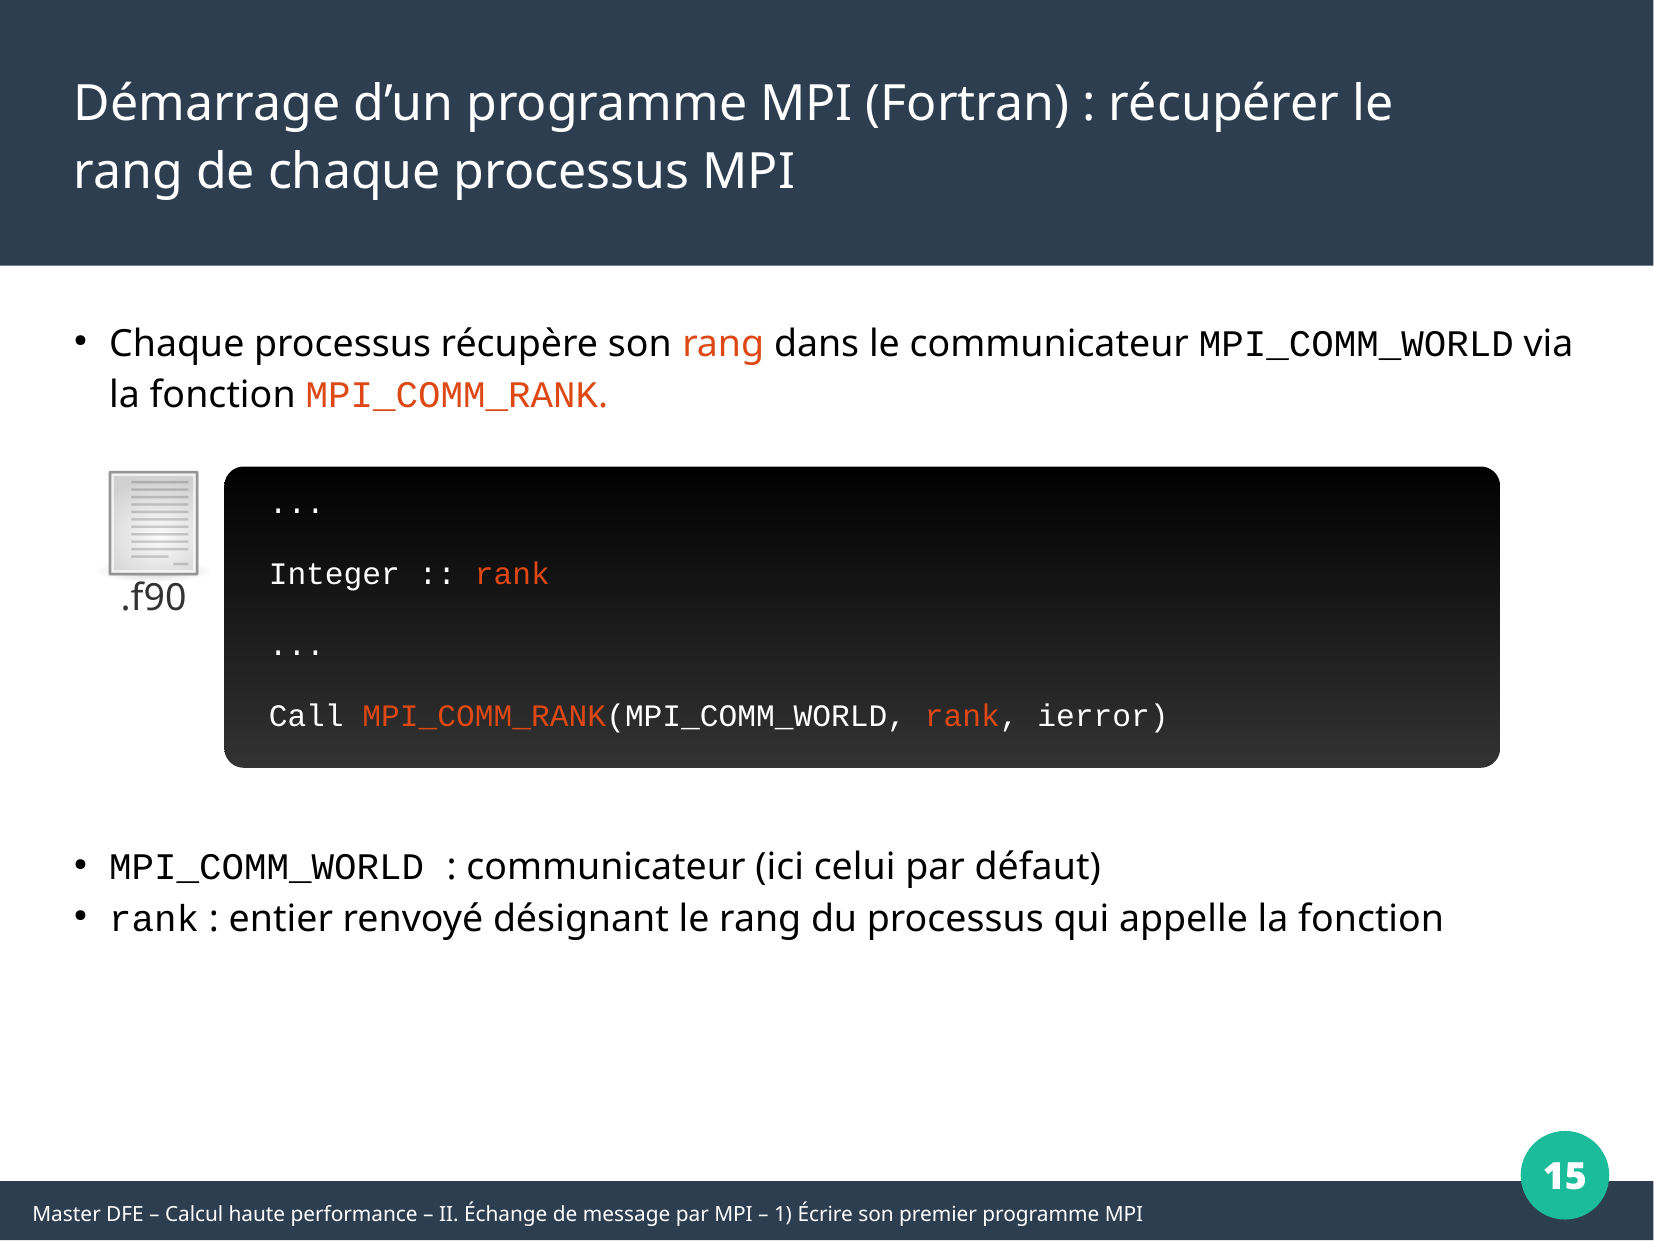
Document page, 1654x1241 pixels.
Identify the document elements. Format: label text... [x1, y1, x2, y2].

text_box [224, 466, 1501, 768]
picture [94, 466, 213, 563]
text_box .f90 [76, 563, 231, 629]
text_box MPI_COMM_WORLD : communicateur (ici celui par défaut) rank : entier renvoyé désignant le rang du processus qui appelle la fonction [59, 832, 1524, 1002]
text_box Chaque processus récupère son rang dans le communicateur MPI_COMM_WORLD via la fonction MPI_COMM_RANK. [59, 308, 1619, 428]
text_box Master DFE – Calcul haute performance – II. Échange de message par MPI – 1) Écrire son premier programme MPI [17, 1191, 1436, 1235]
text_box ... Integer :: rank ... Call MPI_COMM_RANK(MPI_COMM_WORLD, rank, ierror) [253, 480, 1477, 804]
text_box Démarrage d’un programme MPI (Fortran) : récupérer le rang de chaque processus MPI [59, 59, 1477, 209]
